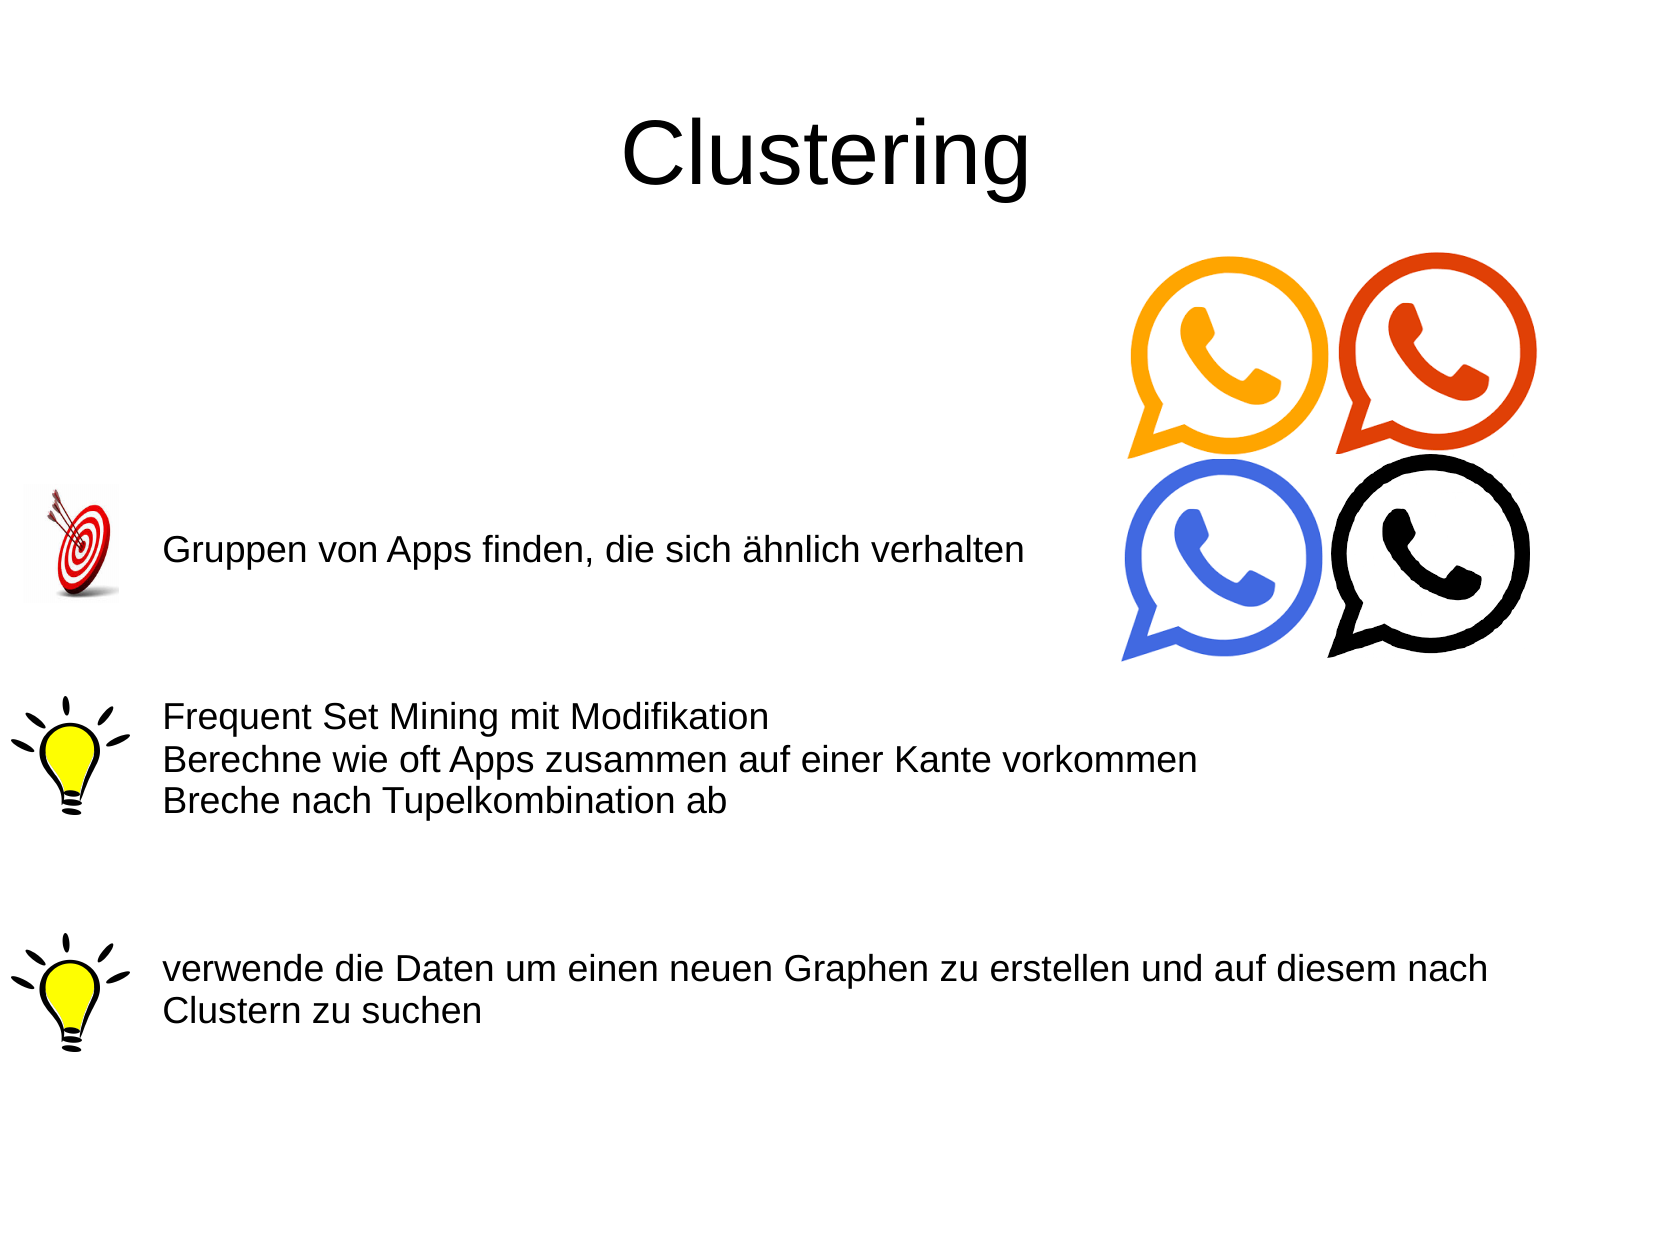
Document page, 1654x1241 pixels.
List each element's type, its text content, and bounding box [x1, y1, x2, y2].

picture [1120, 252, 1538, 662]
picture [23, 484, 119, 603]
picture [11, 696, 130, 815]
title Clustering [82, 49, 1571, 257]
picture [11, 933, 130, 1052]
text_box Gruppen von Apps finden, die sich ähnlich verhalten Frequent Set Mining mit Modifikation Berechne wie oft Apps zusammen auf einer Kante vorkommen Breche nach Tupelkombination ab verwende die Daten um einen neuen Graphen zu erstellen und auf diesem nach Clustern zu suchen [147, 520, 1504, 1040]
